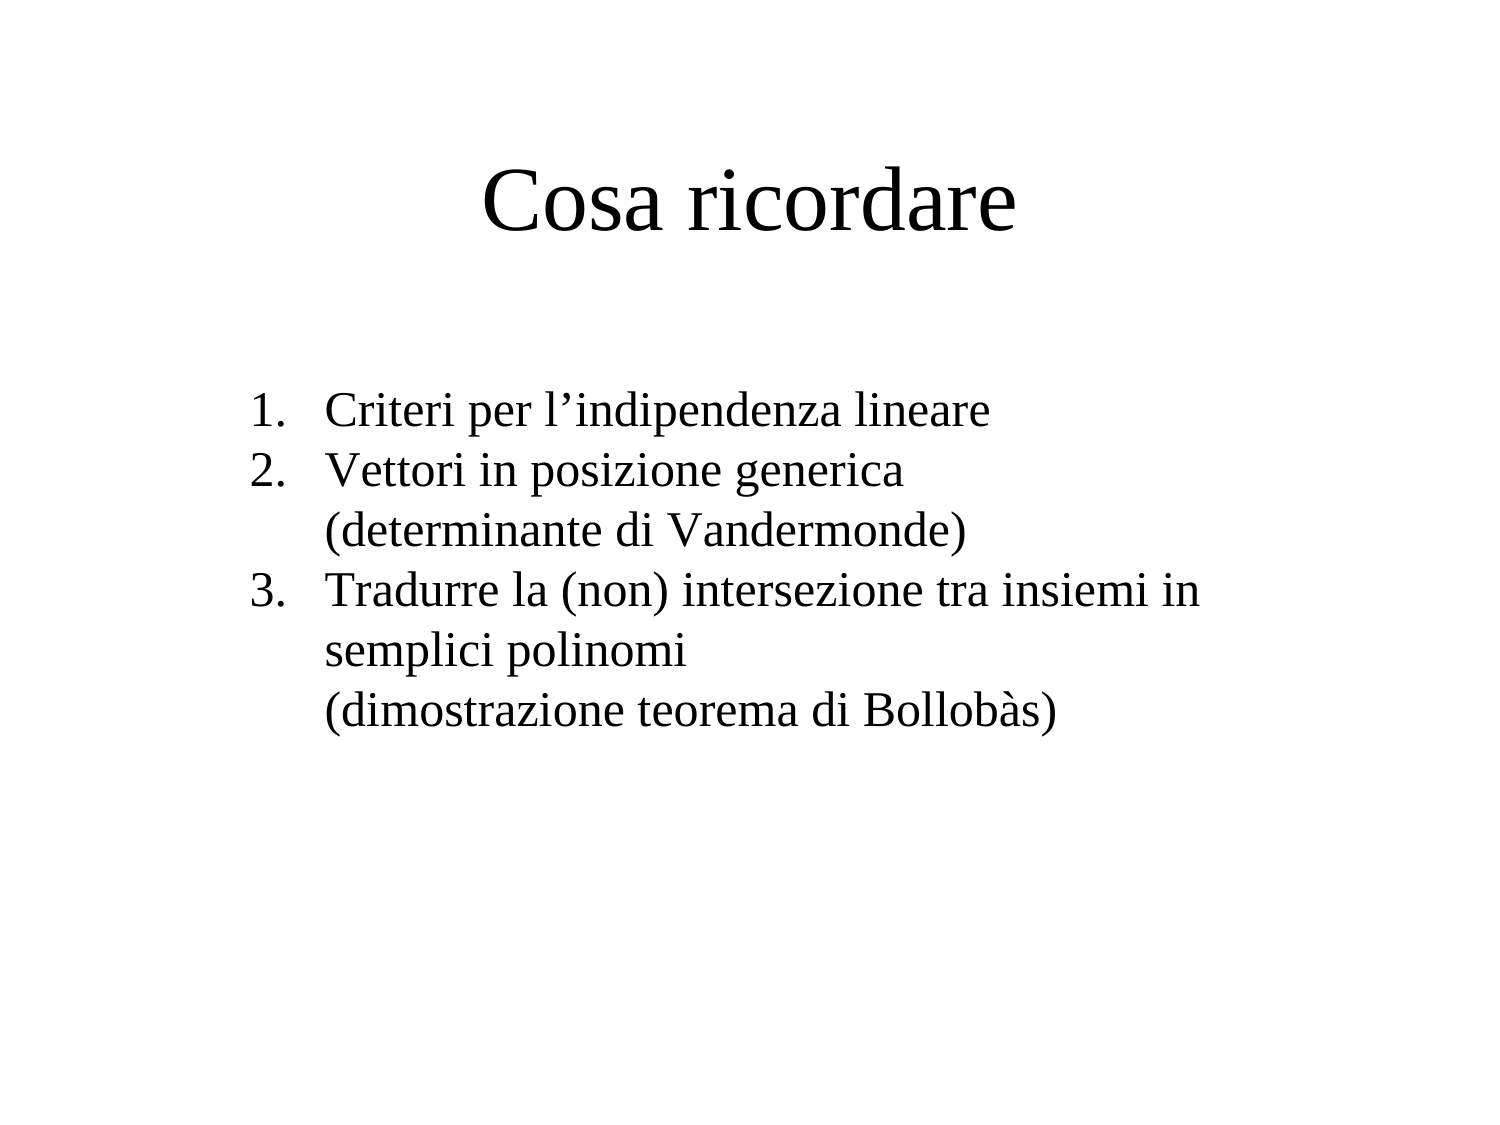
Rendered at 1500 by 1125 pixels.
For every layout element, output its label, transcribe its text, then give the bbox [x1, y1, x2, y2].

title Cosa ricordare [112, 99, 1388, 288]
text_box Criteri per l’indipendenza lineare Vettori in posizione generica (determinante di Vandermonde) Tradurre la (non) intersezione tra insiemi in semplici polinomi (dimostrazione teorema di Bollobàs) [234, 369, 1313, 805]
